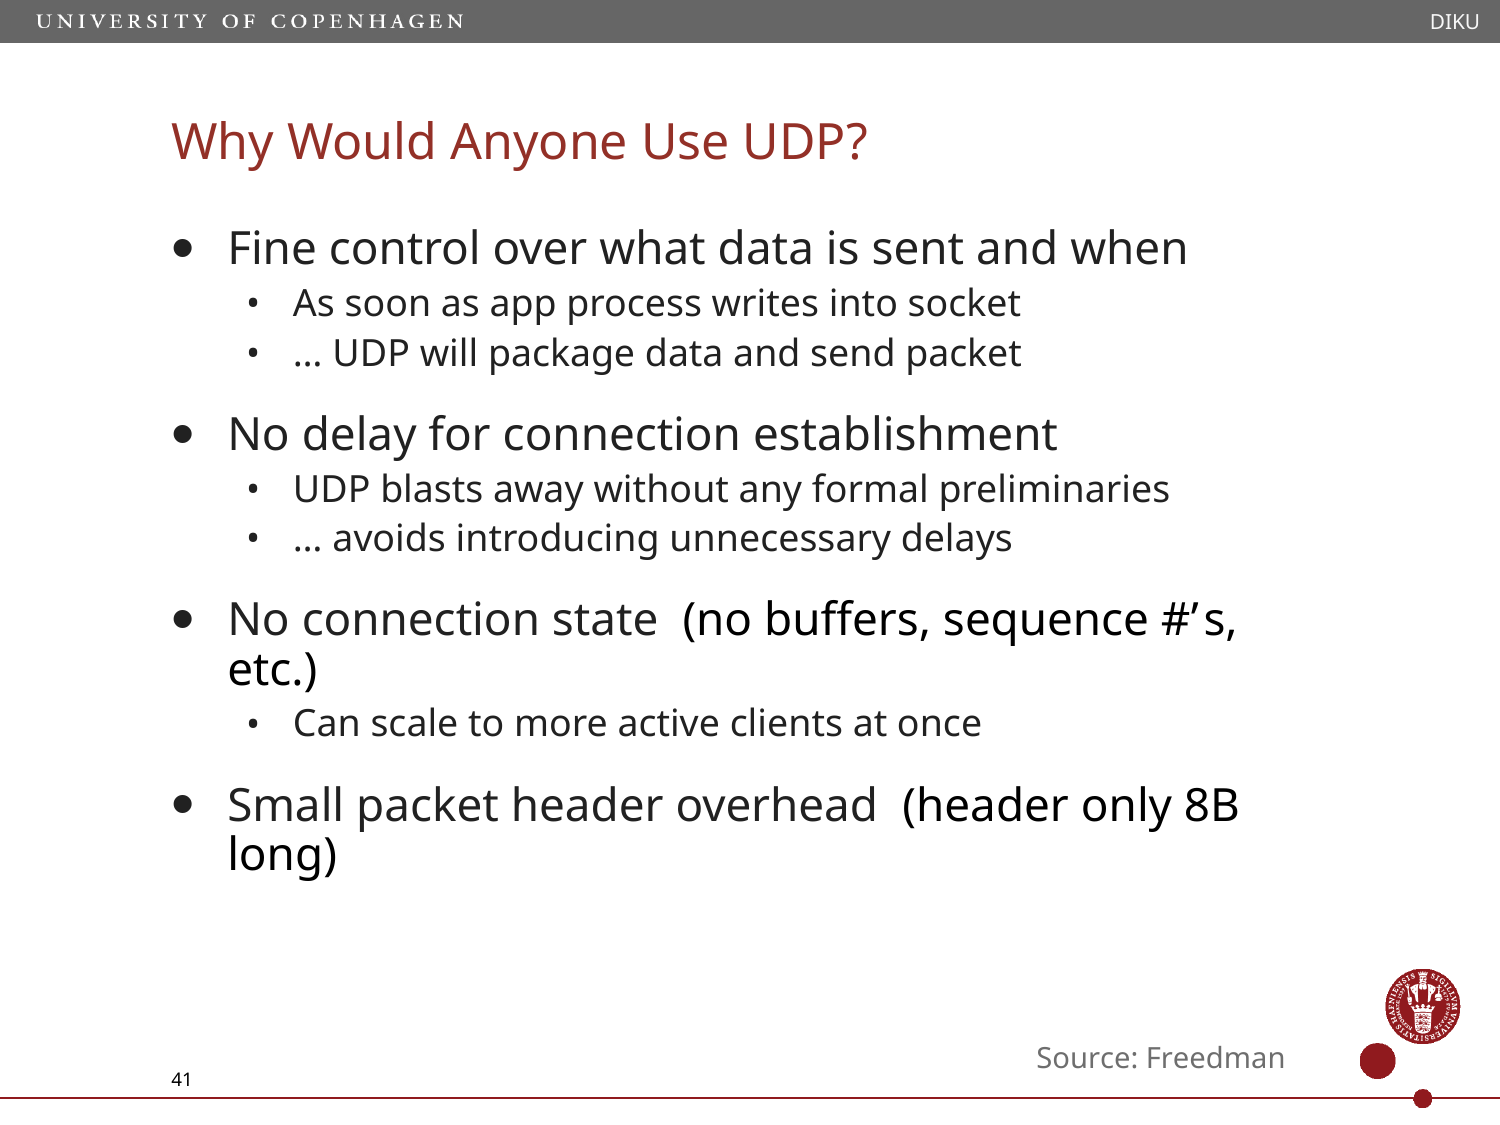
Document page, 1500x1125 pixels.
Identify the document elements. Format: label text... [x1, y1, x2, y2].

list Fine control over what data is sent and when As soon as app process writes into socket … UDP will package data and send packet No delay for connection establishment UDP blasts away without any formal preliminaries … avoids introducing unnecessary delays No connection state (no buffers, sequence #’s, etc.) Can scale to more active clients at once Small packet header overhead (header only 8B long) [171, 225, 1329, 900]
picture [0, 910, 1500, 1122]
text_box <number> [171, 1067, 522, 1092]
text_box DIKU [469, 0, 1495, 43]
title Why Would Anyone Use UDP? [171, 75, 1329, 171]
text_box Source: Freedman [1021, 1031, 1341, 1083]
